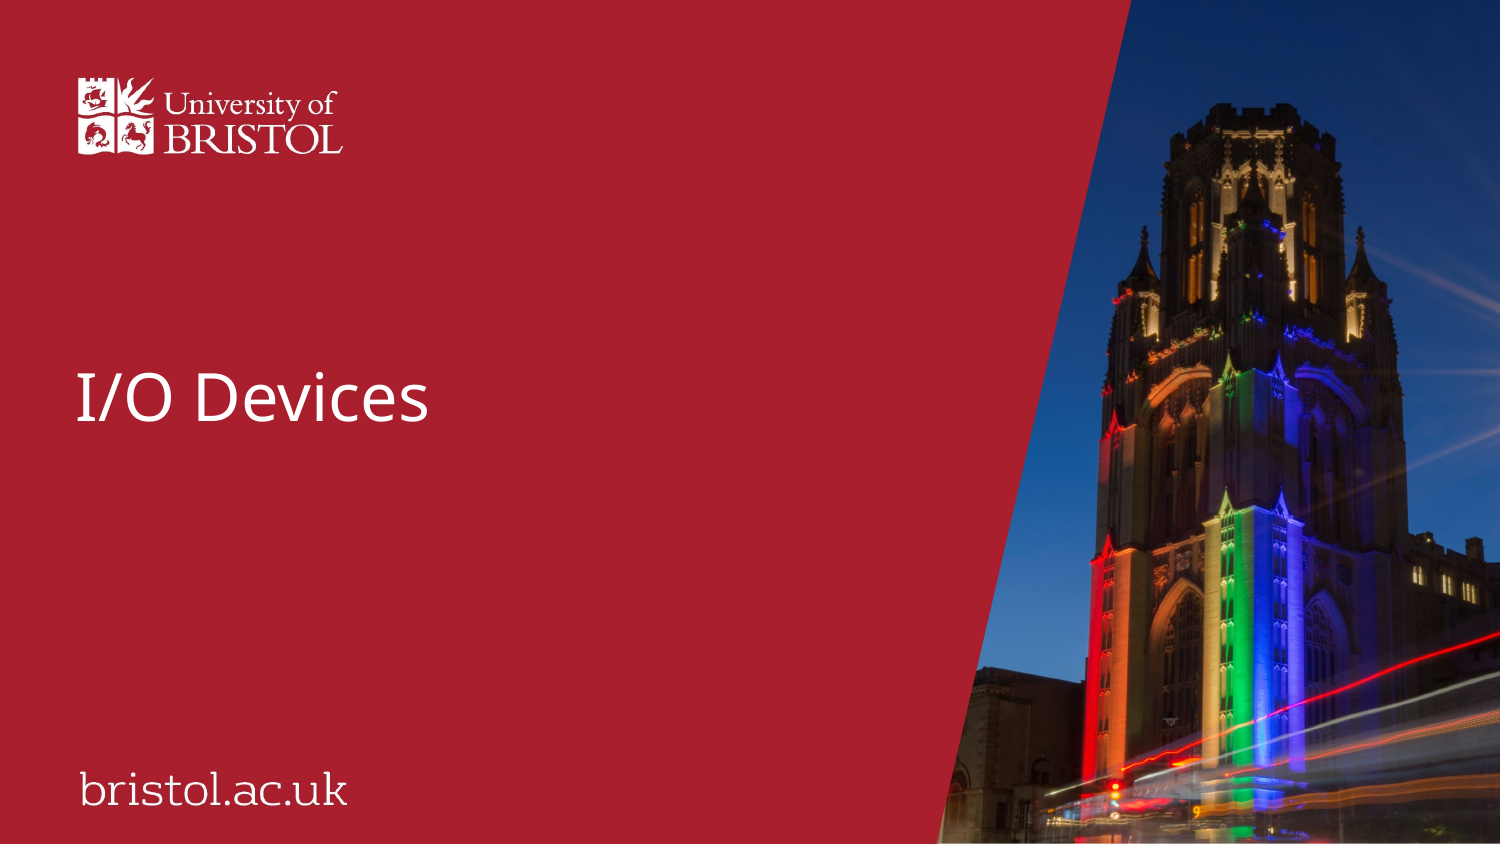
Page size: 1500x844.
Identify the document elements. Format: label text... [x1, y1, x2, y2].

title I/O Devices [60, 262, 924, 443]
